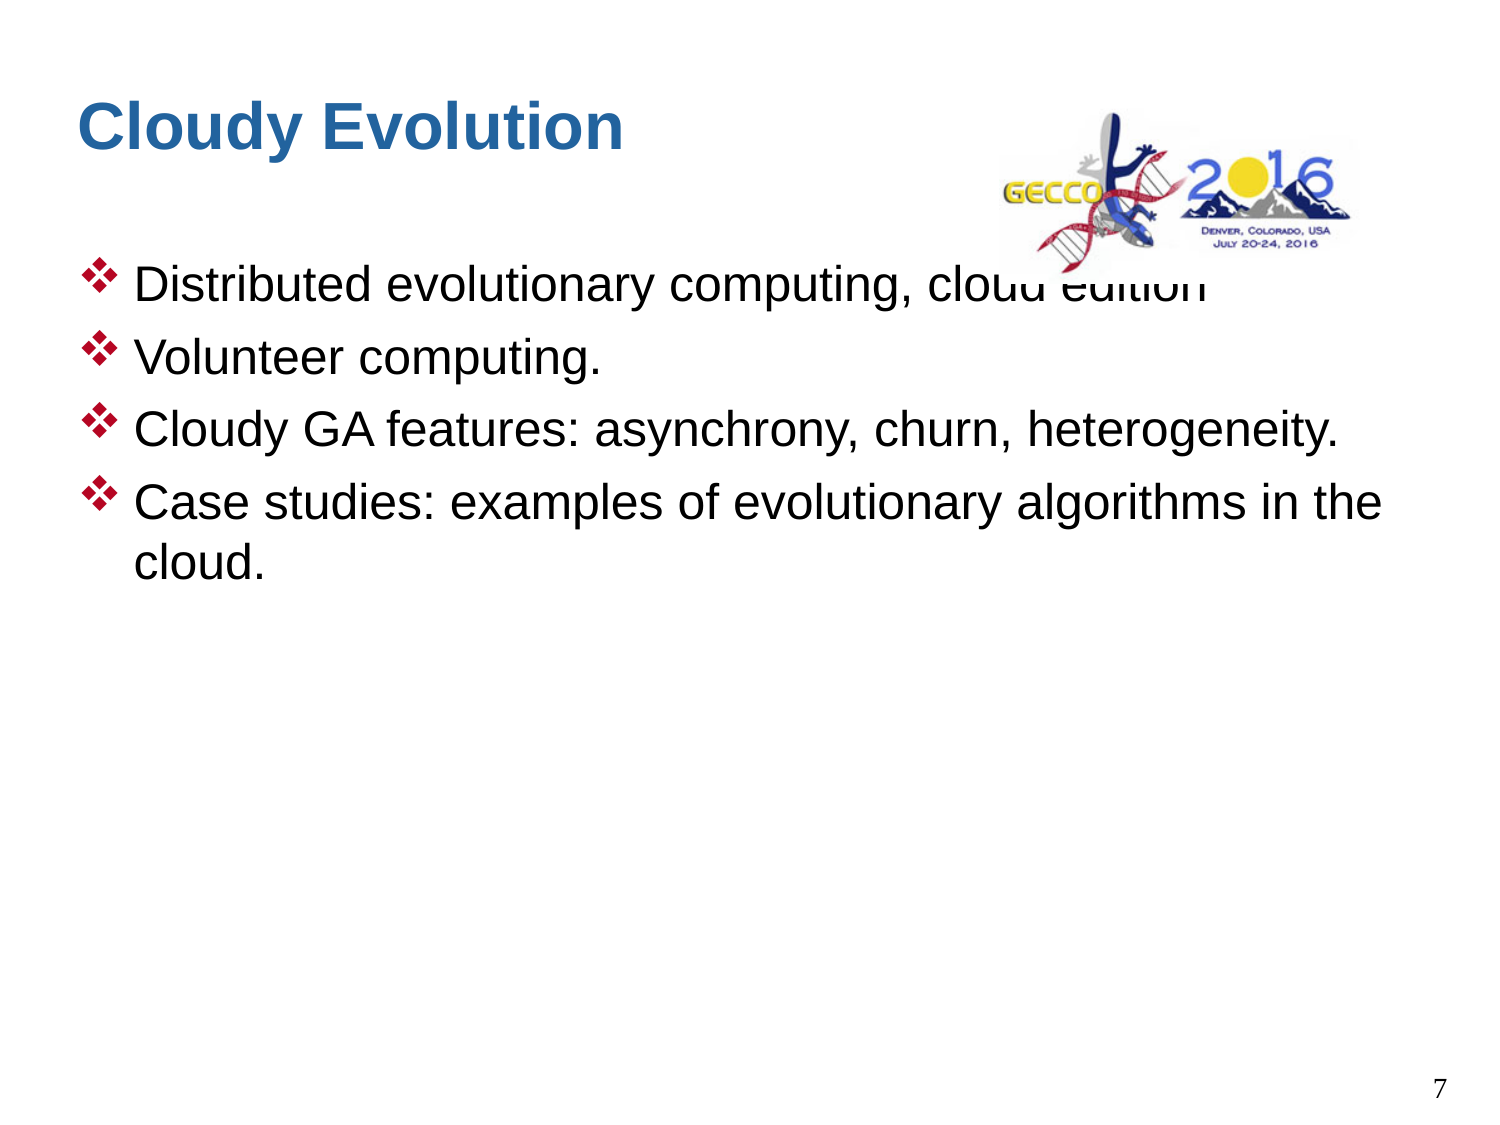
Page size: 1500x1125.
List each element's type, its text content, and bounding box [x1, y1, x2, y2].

text_box <número> [1436, 1037, 1463, 1113]
list Cloudy Evolution Distributed evolutionary computing, cloud edition Volunteer computing. Cloudy GA features: asynchrony, churn, heterogeneity. Case studies: examples of evolutionary algorithms in the cloud. [62, 75, 1436, 1125]
picture [999, 99, 1360, 284]
